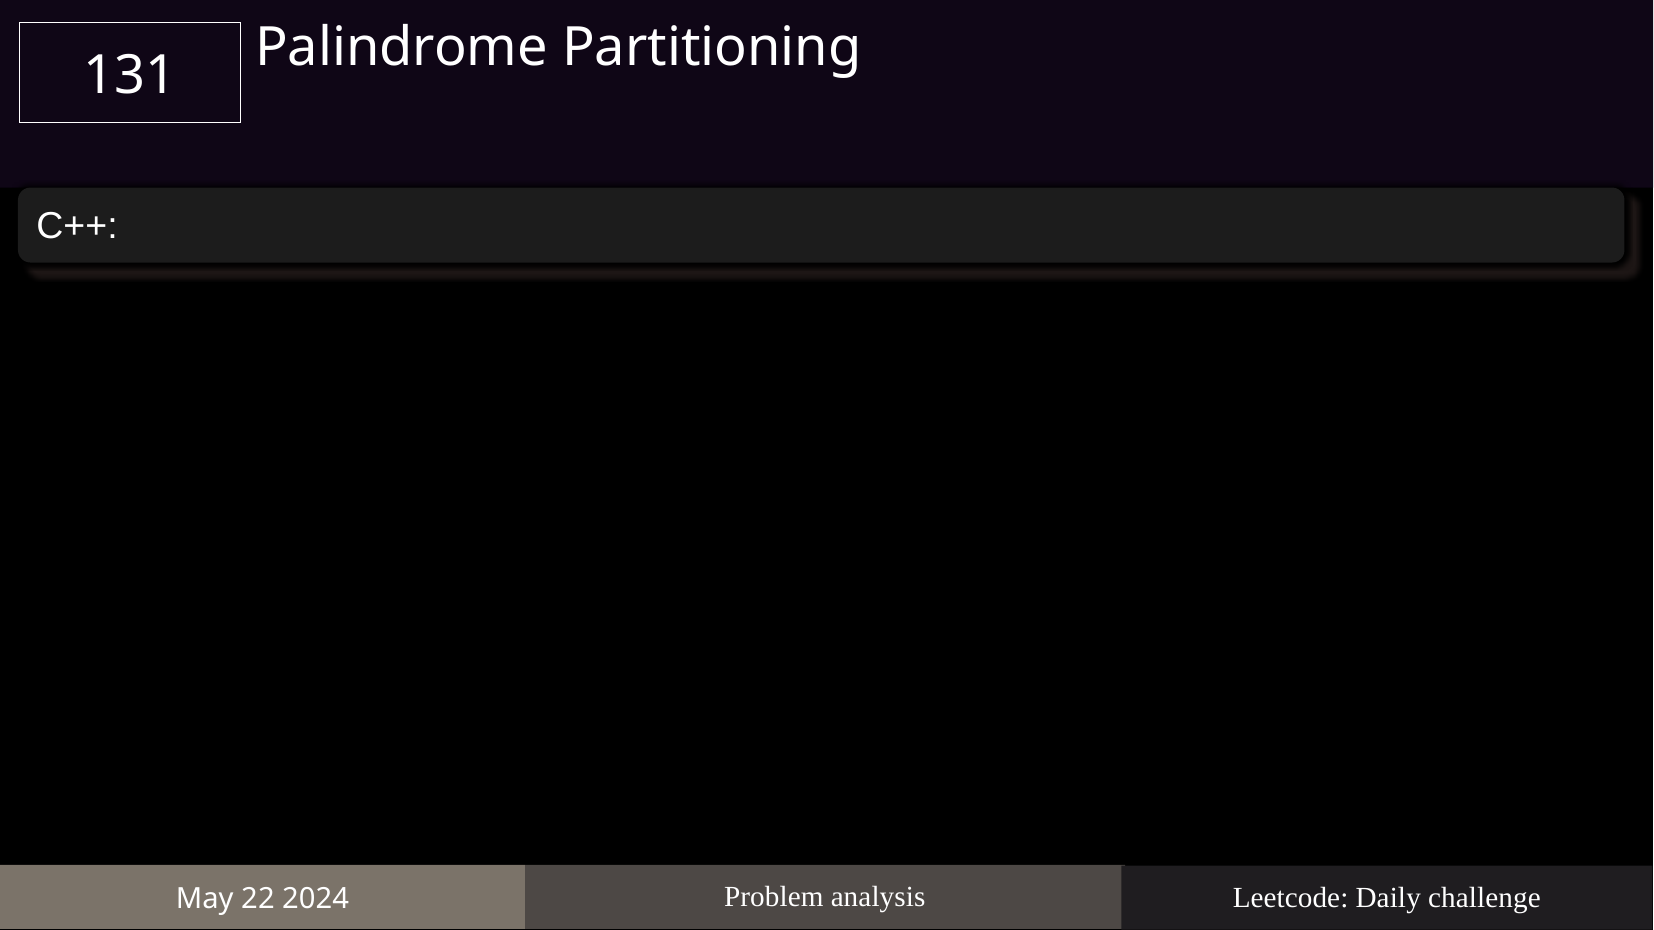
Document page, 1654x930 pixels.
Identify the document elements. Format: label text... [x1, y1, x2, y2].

text_box C++: [17, 187, 1625, 263]
